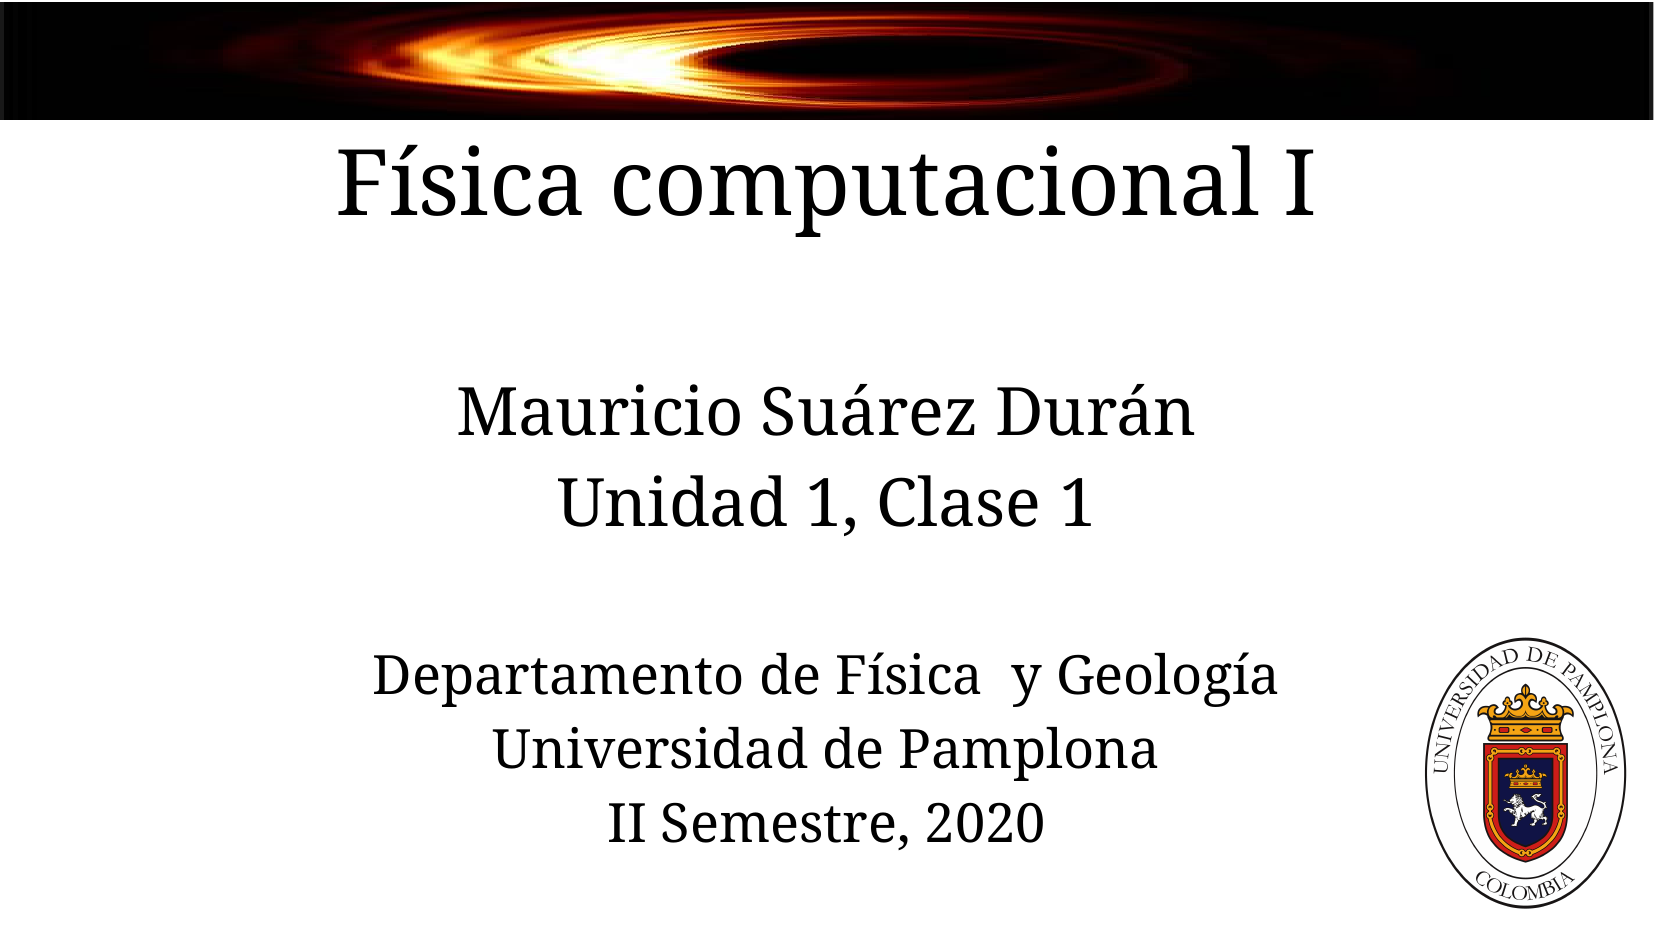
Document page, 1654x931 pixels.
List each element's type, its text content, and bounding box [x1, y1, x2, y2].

subtitle Mauricio Suárez Durán Unidad 1, Clase 1 Departamento de Física y Geología Universidad de Pamplona II Semestre, 2020 [82, 341, 1571, 882]
picture [1415, 629, 1636, 918]
title Física computacional I [82, 121, 1571, 258]
picture [0, 2, 1654, 121]
